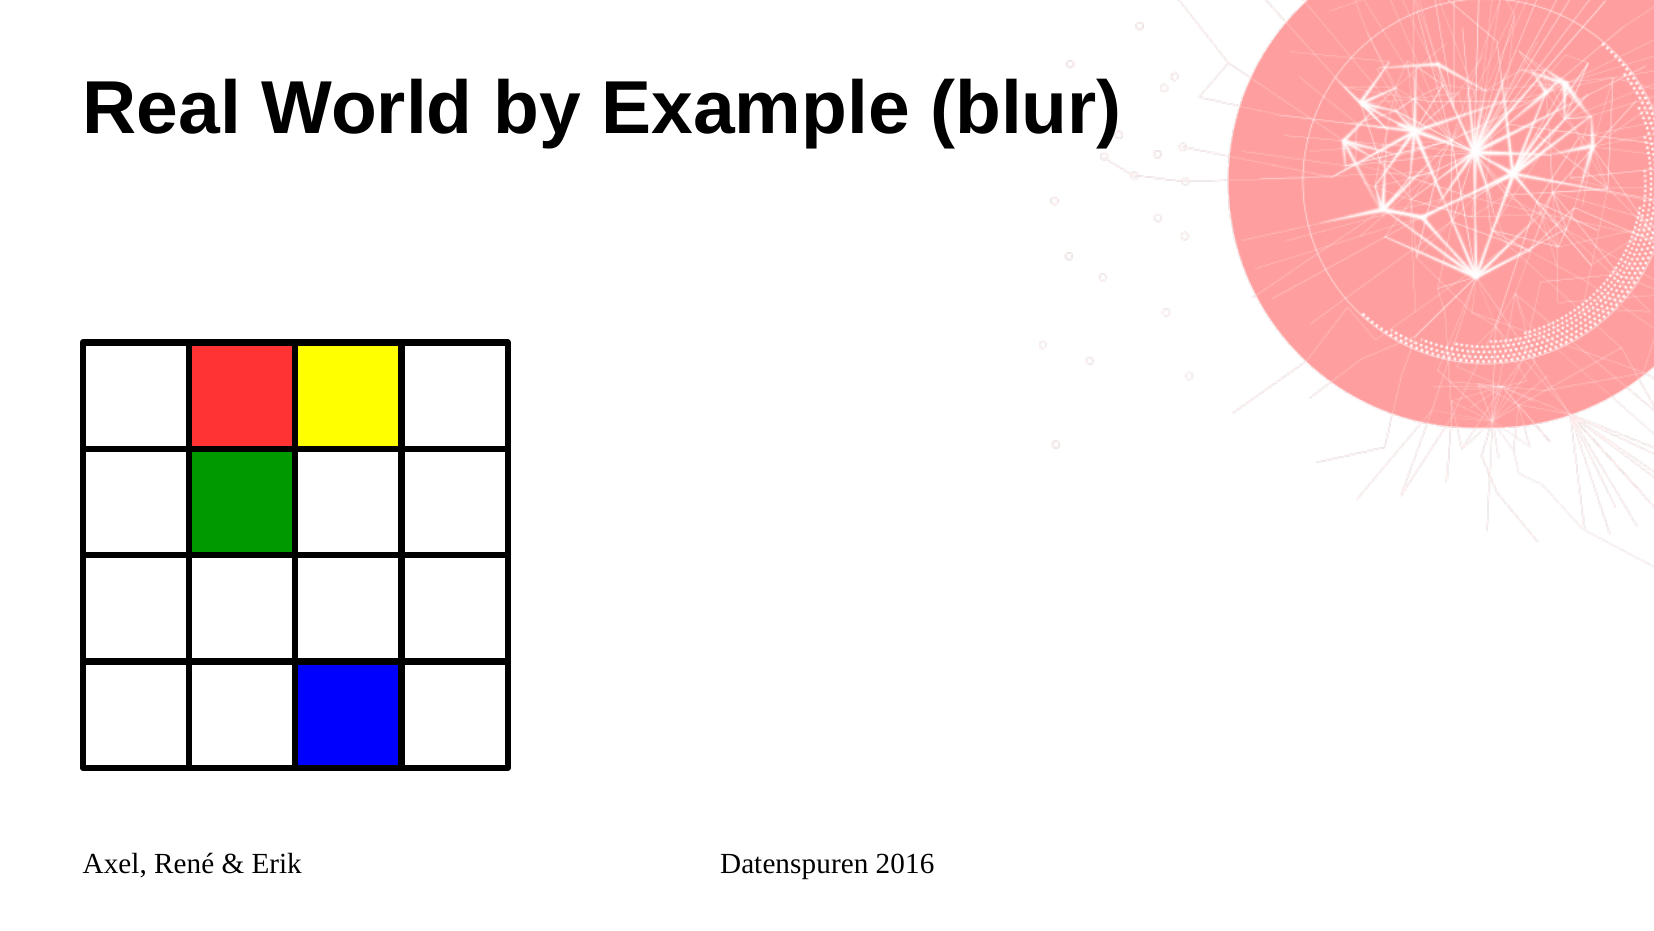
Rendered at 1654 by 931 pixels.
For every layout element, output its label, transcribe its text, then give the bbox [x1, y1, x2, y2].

text_box [82, 342, 508, 768]
title Real World by Example (blur) [82, 65, 1571, 150]
